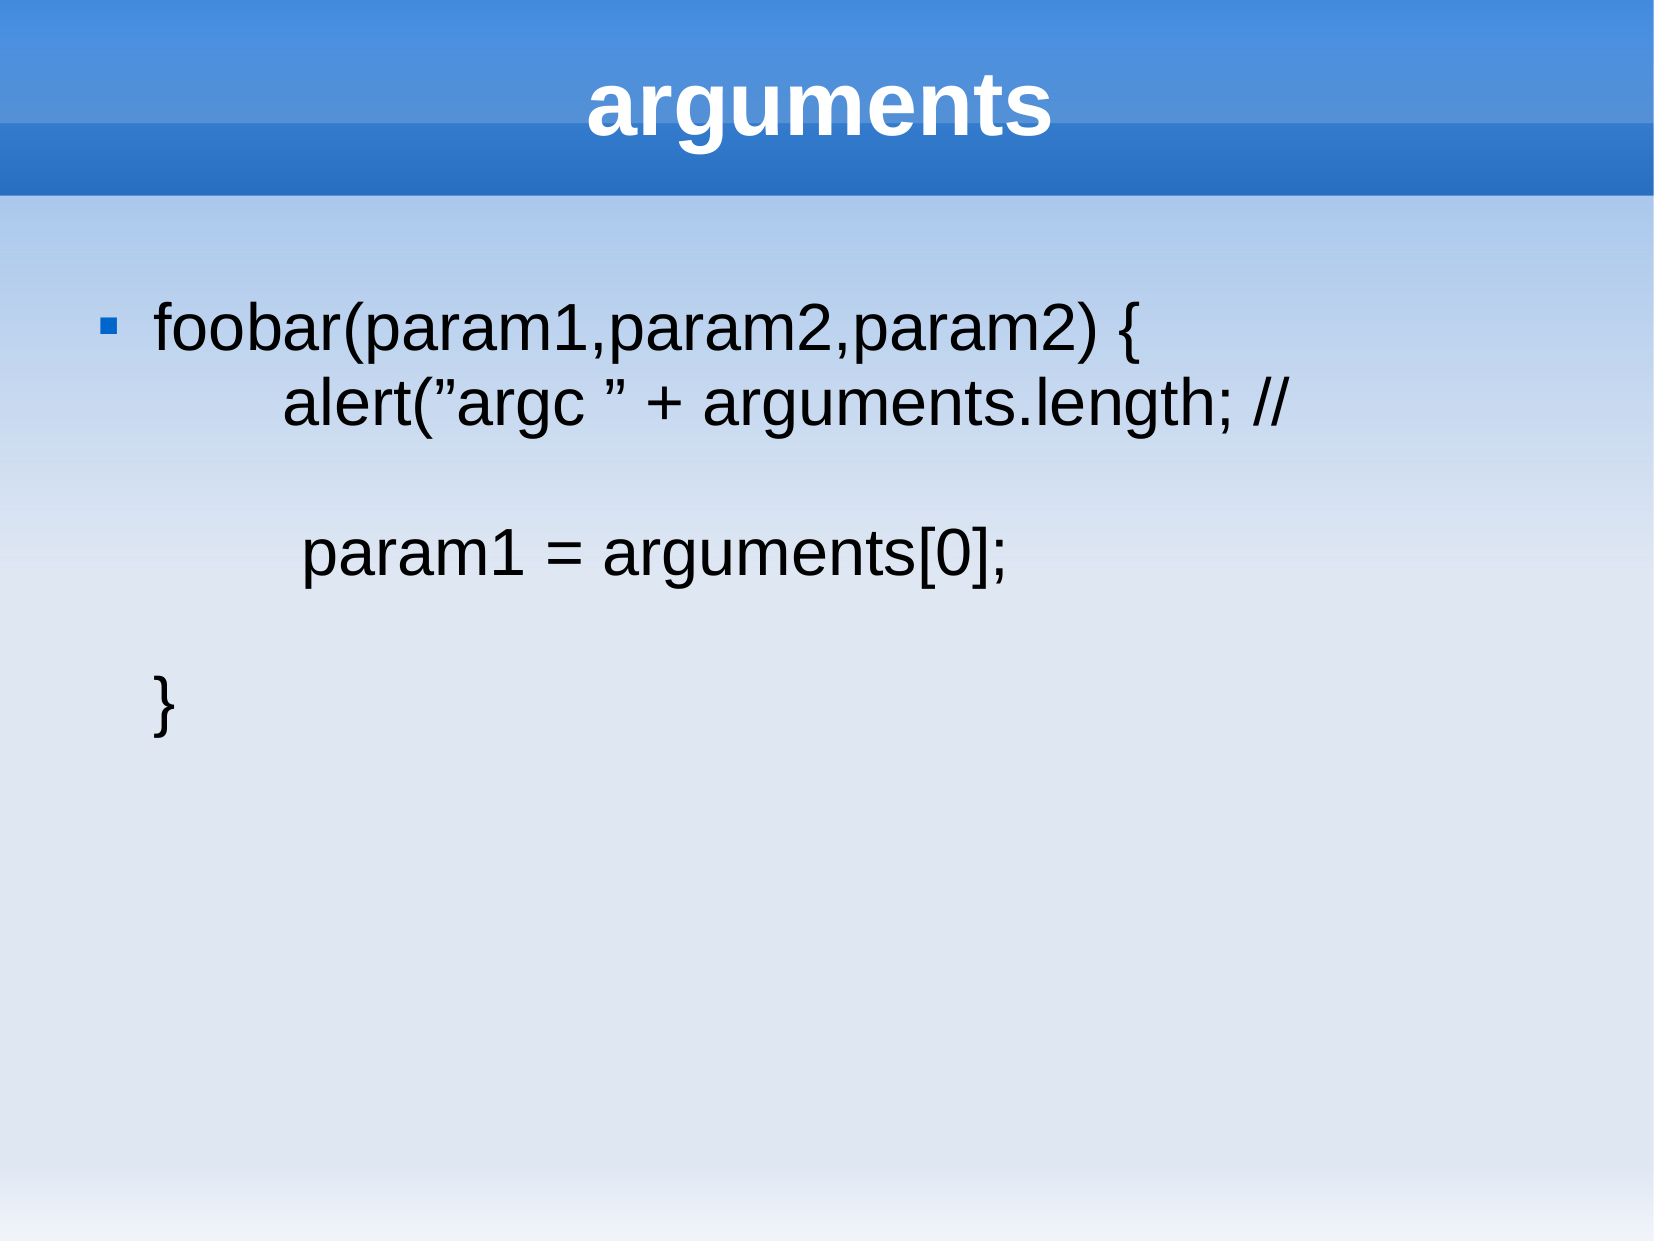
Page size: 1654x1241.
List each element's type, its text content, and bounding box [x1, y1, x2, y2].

title arguments [76, 7, 1565, 200]
picture [0, 0, 1654, 1241]
list foobar(param1,param2,param2) { alert(”argc ” + arguments.length; // param1 = arguments[0]; } [82, 290, 1571, 1094]
